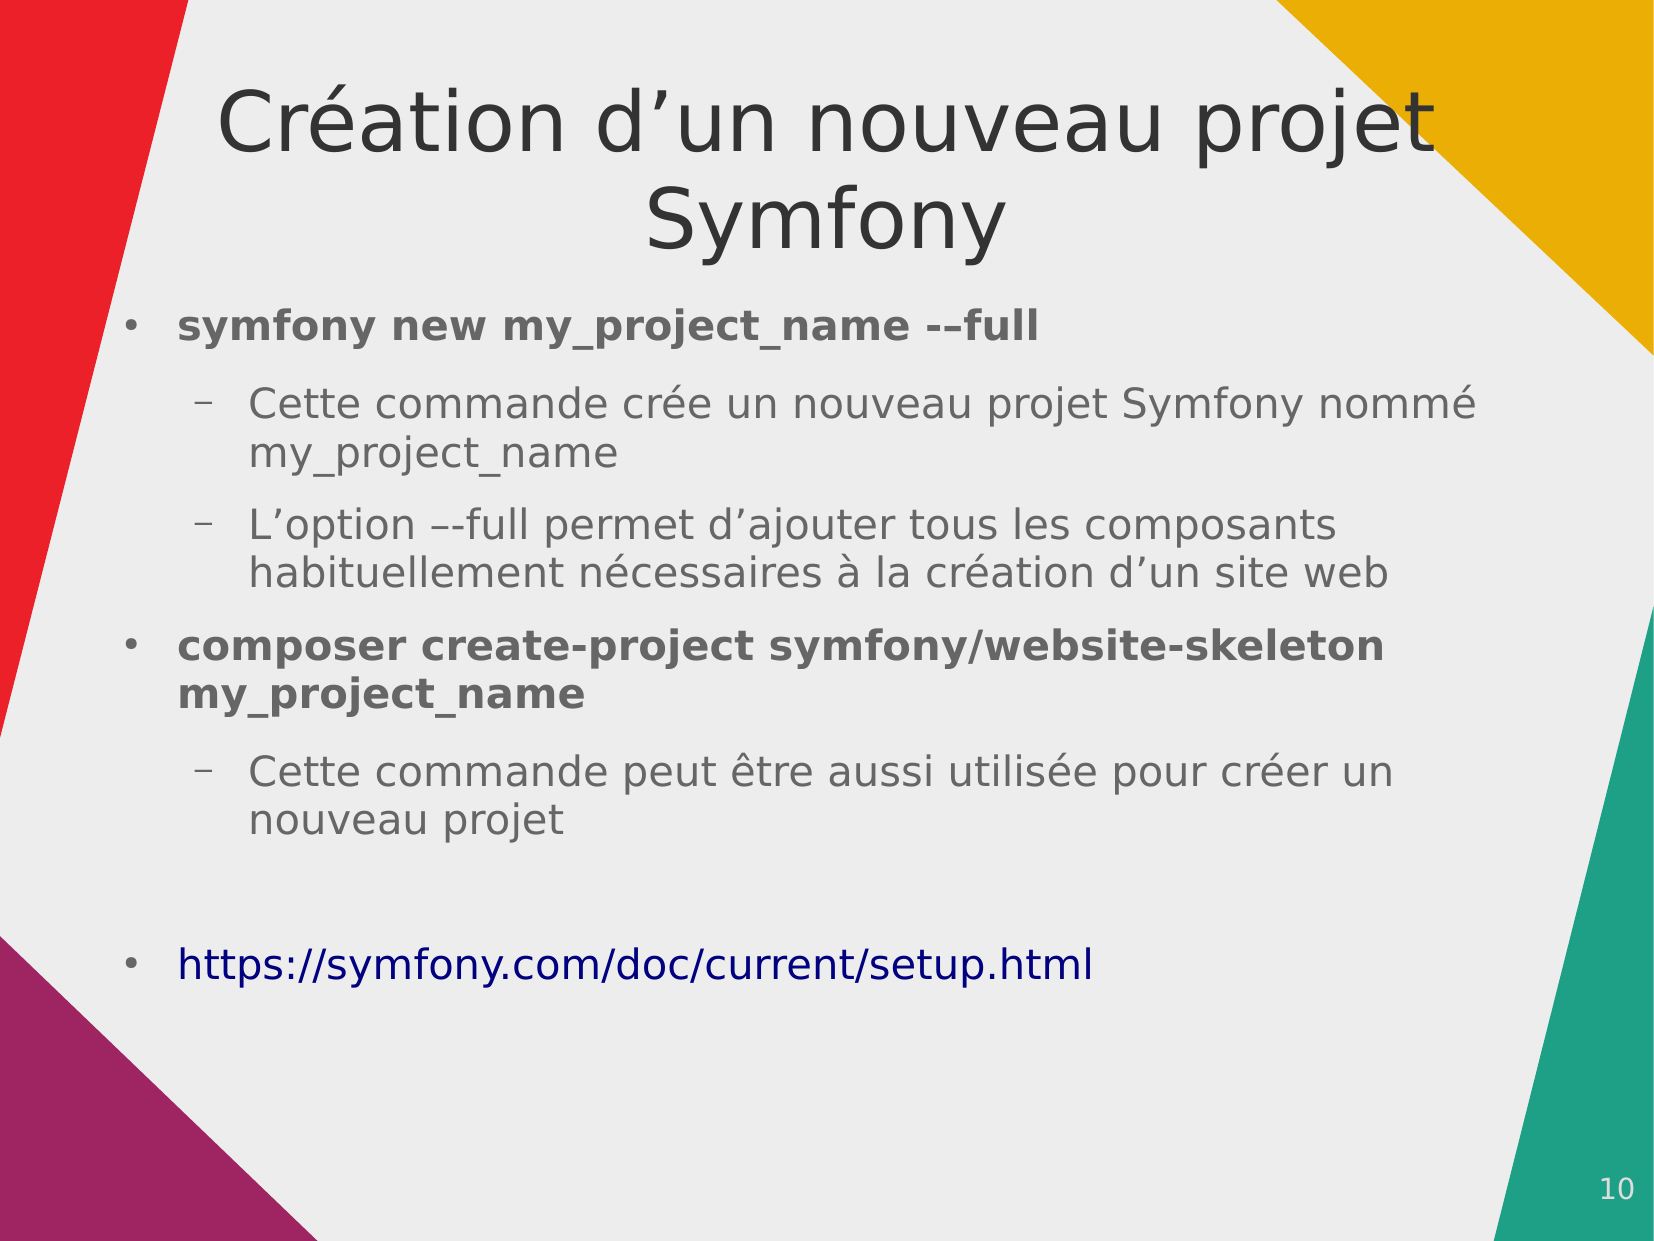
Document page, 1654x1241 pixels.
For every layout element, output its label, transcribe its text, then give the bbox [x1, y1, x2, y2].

title Création d’un nouveau projet Symfony [114, 73, 1539, 271]
list symfony new my_project_name -–full Cette commande crée un nouveau projet Symfony nommé my_project_name L’option –-full permet d’ajouter tous les composants habituellement nécessaires à la création d’un site web composer create-project symfony/website-skeleton my_project_name Cette commande peut être aussi utilisée pour créer un nouveau projet https://symfony.com/doc/current/setup.html [106, 302, 1531, 1033]
